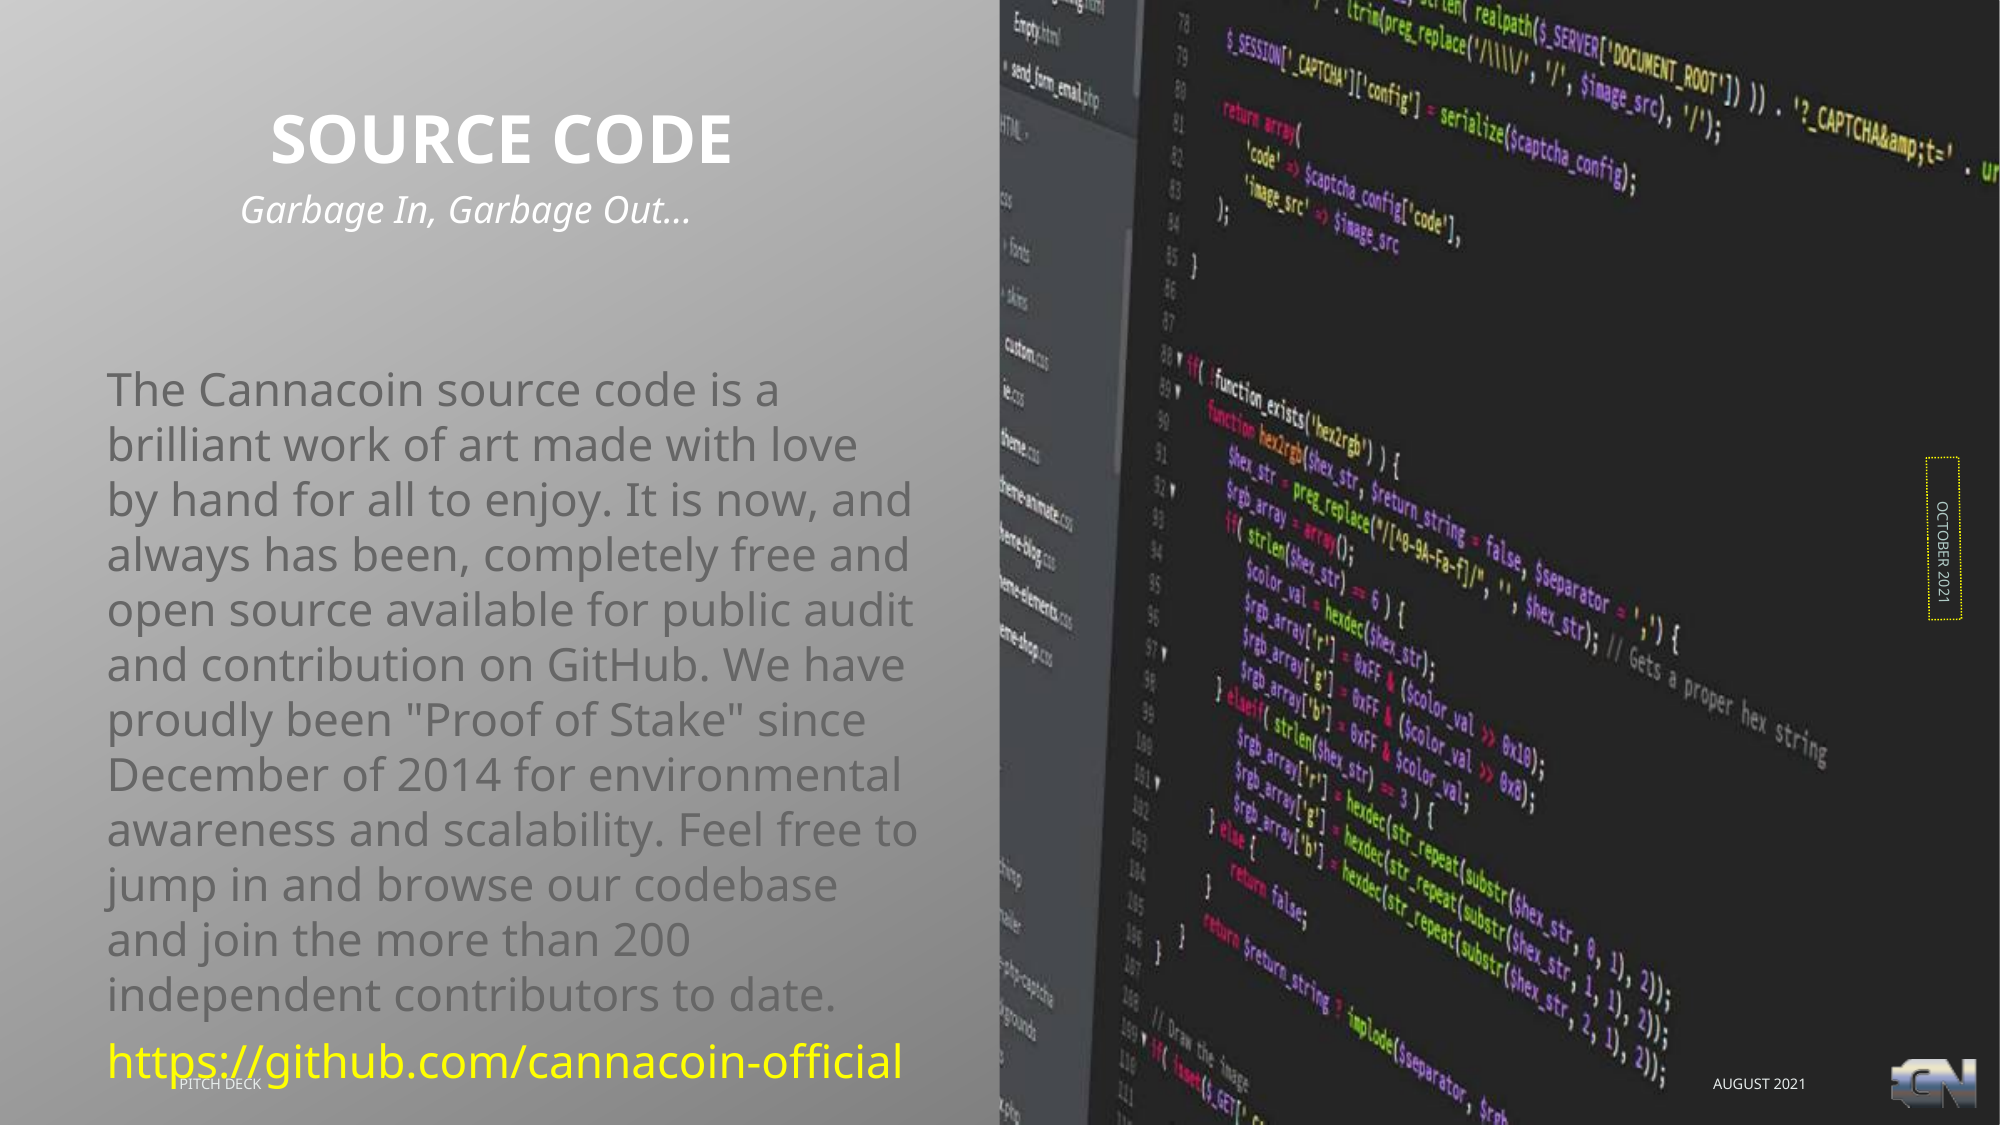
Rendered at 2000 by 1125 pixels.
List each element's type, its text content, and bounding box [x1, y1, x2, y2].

text_box The Cannacoin source code is a brilliant work of art made with love by hand for all to enjoy. It is now, and always has been, completely free and open source available for public audit and contribution on GitHub. We have proudly been "Proof of Stake" since December of 2014 for environmental awareness and scalability. Feel free to jump in and browse our codebase and join the more than 200 independent contributors to date. https://github.com/cannacoin-official [91, 353, 937, 1096]
text_box AUGUST 2021 [1493, 1067, 1822, 1100]
text_box [999, 0, 2000, 1125]
text_box Garbage In, Garbage Out... [239, 185, 762, 239]
text_box OCTOBER 2021 [1926, 457, 1962, 620]
text_box PITCH DECK [179, 1096, 607, 1100]
picture [1881, 1059, 1989, 1108]
text_box SOURCE CODE [230, 89, 774, 185]
